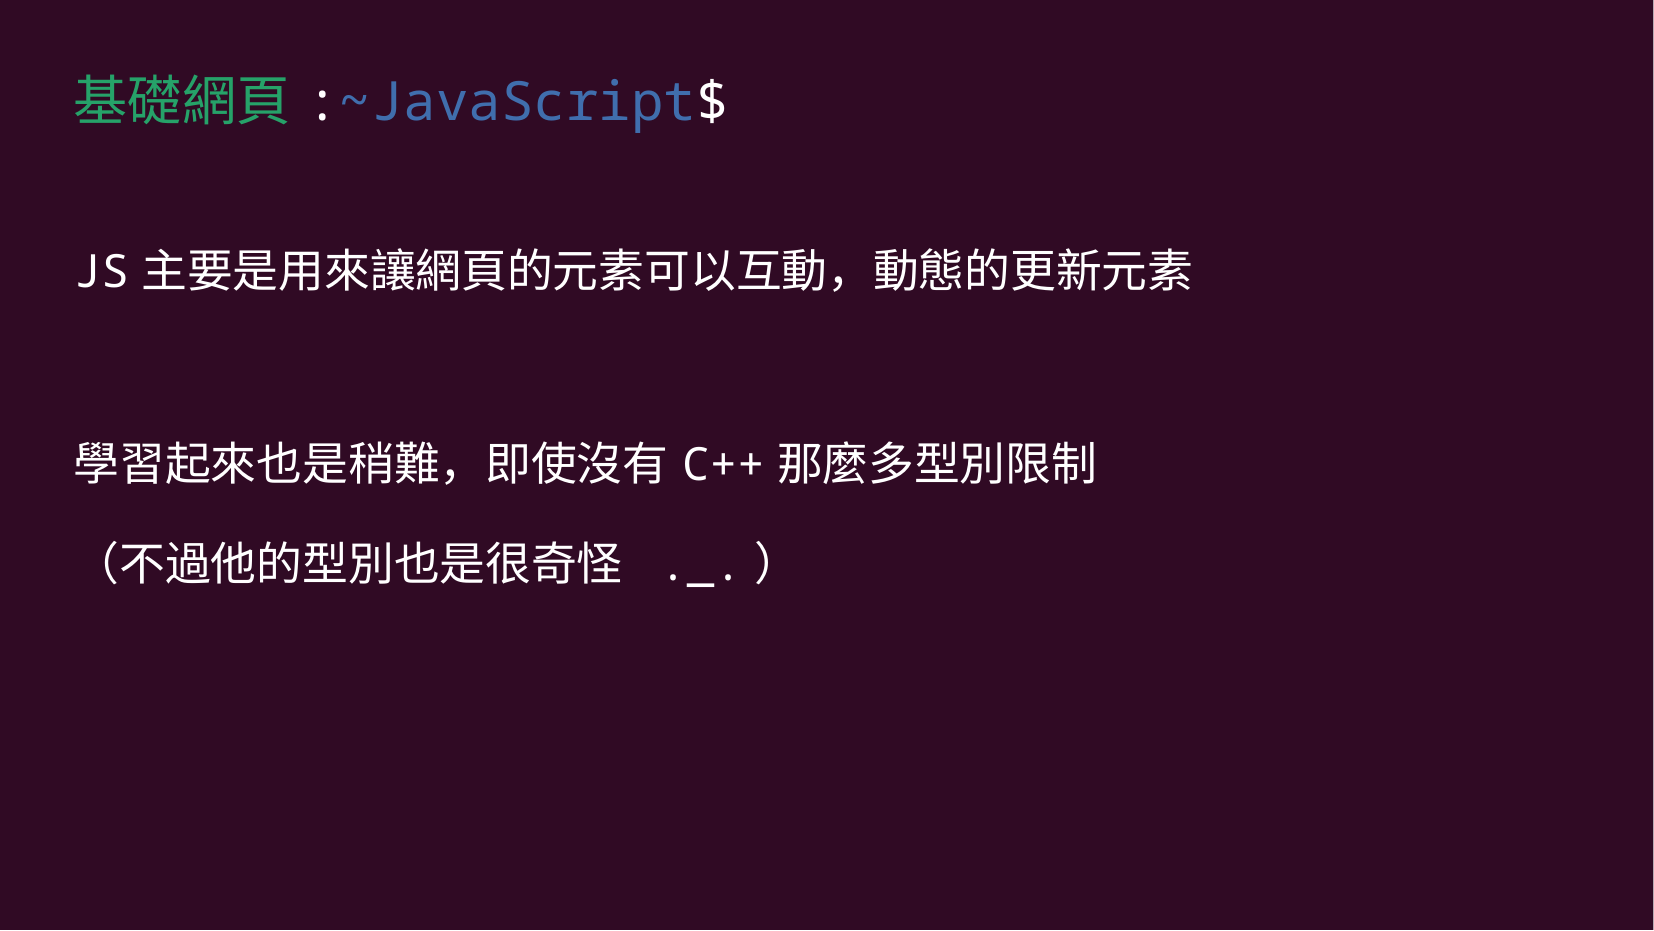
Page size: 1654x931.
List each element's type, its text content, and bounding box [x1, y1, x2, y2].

text_box JS主要是用來讓網頁的元素可以互動，動態的更新元素 學習起來也是稍難，即使沒有C++那麼多型別限制 （不過他的型別也是很奇怪 ._.） [59, 193, 1613, 672]
text_box 基礎網頁:~JavaScript$ [59, 55, 1201, 139]
